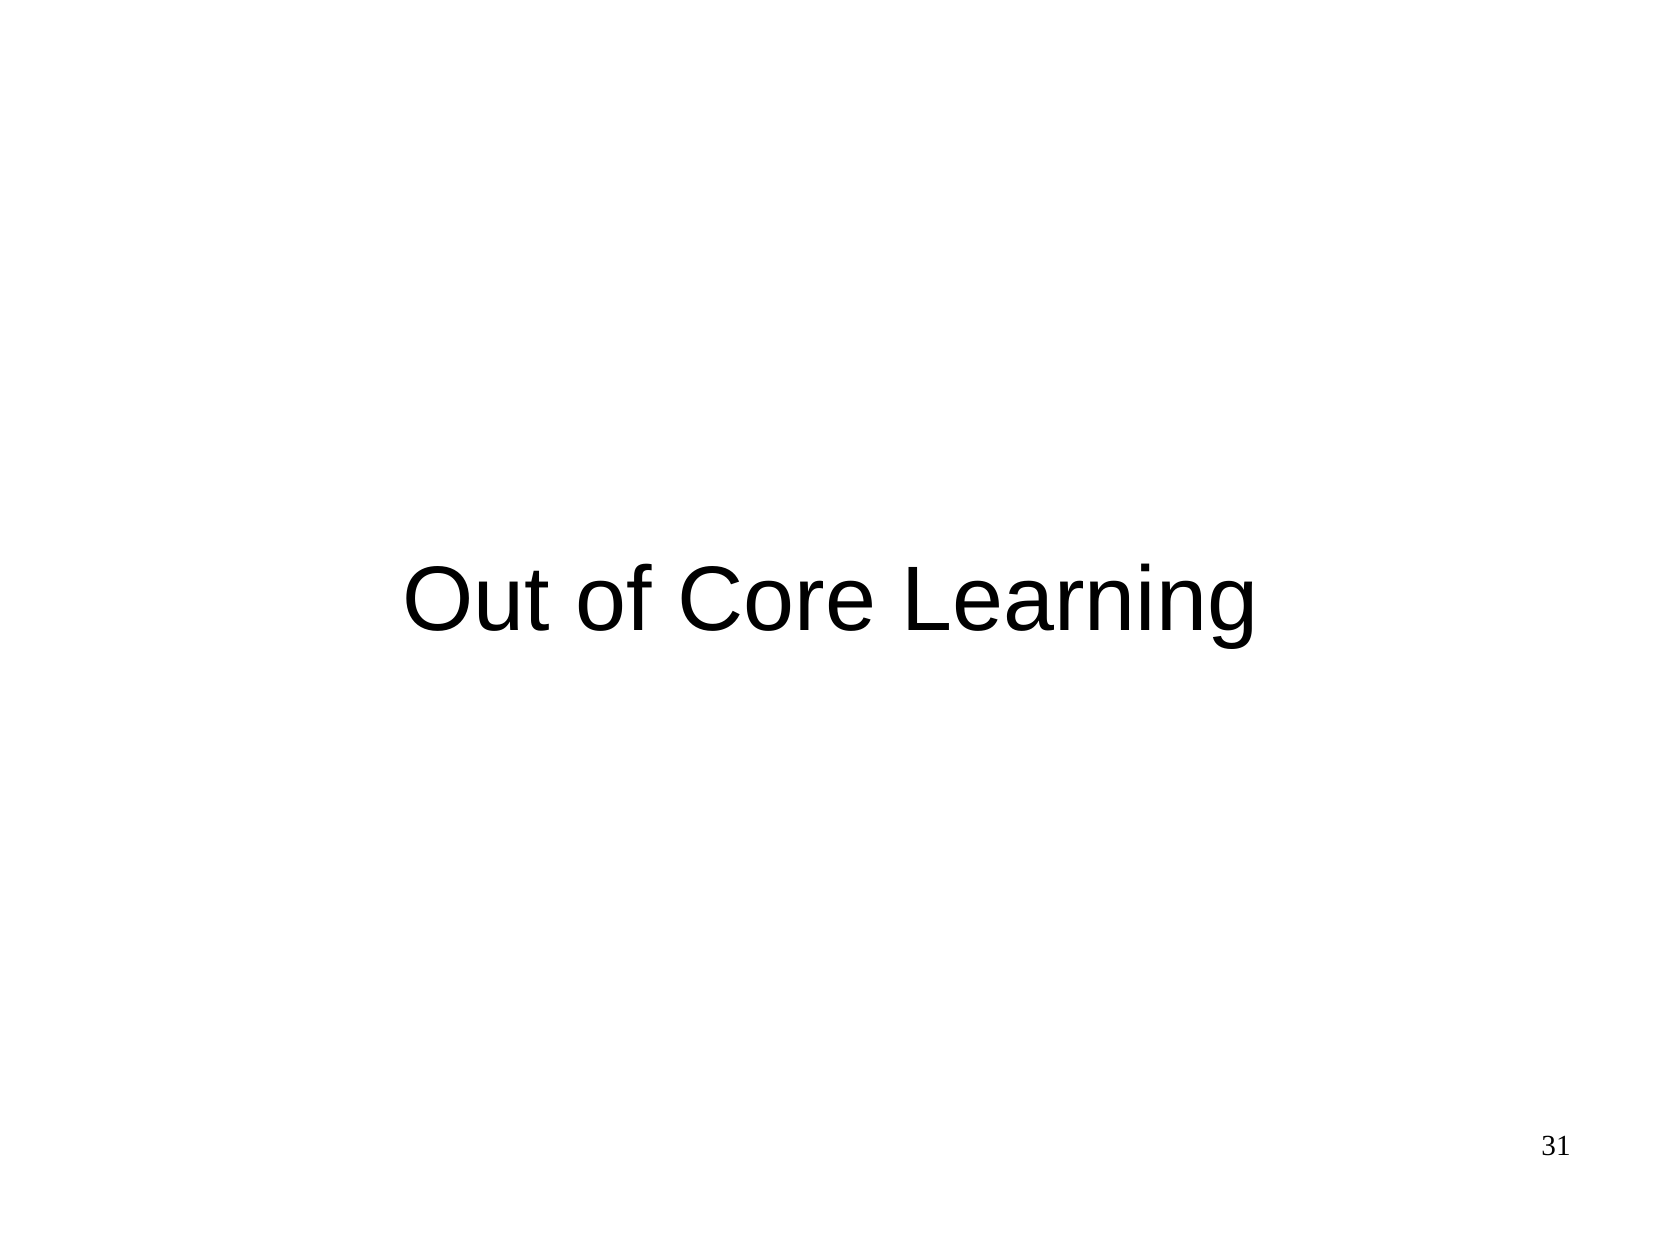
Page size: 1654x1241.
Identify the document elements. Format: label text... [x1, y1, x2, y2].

title Out of Core Learning [86, 495, 1576, 703]
